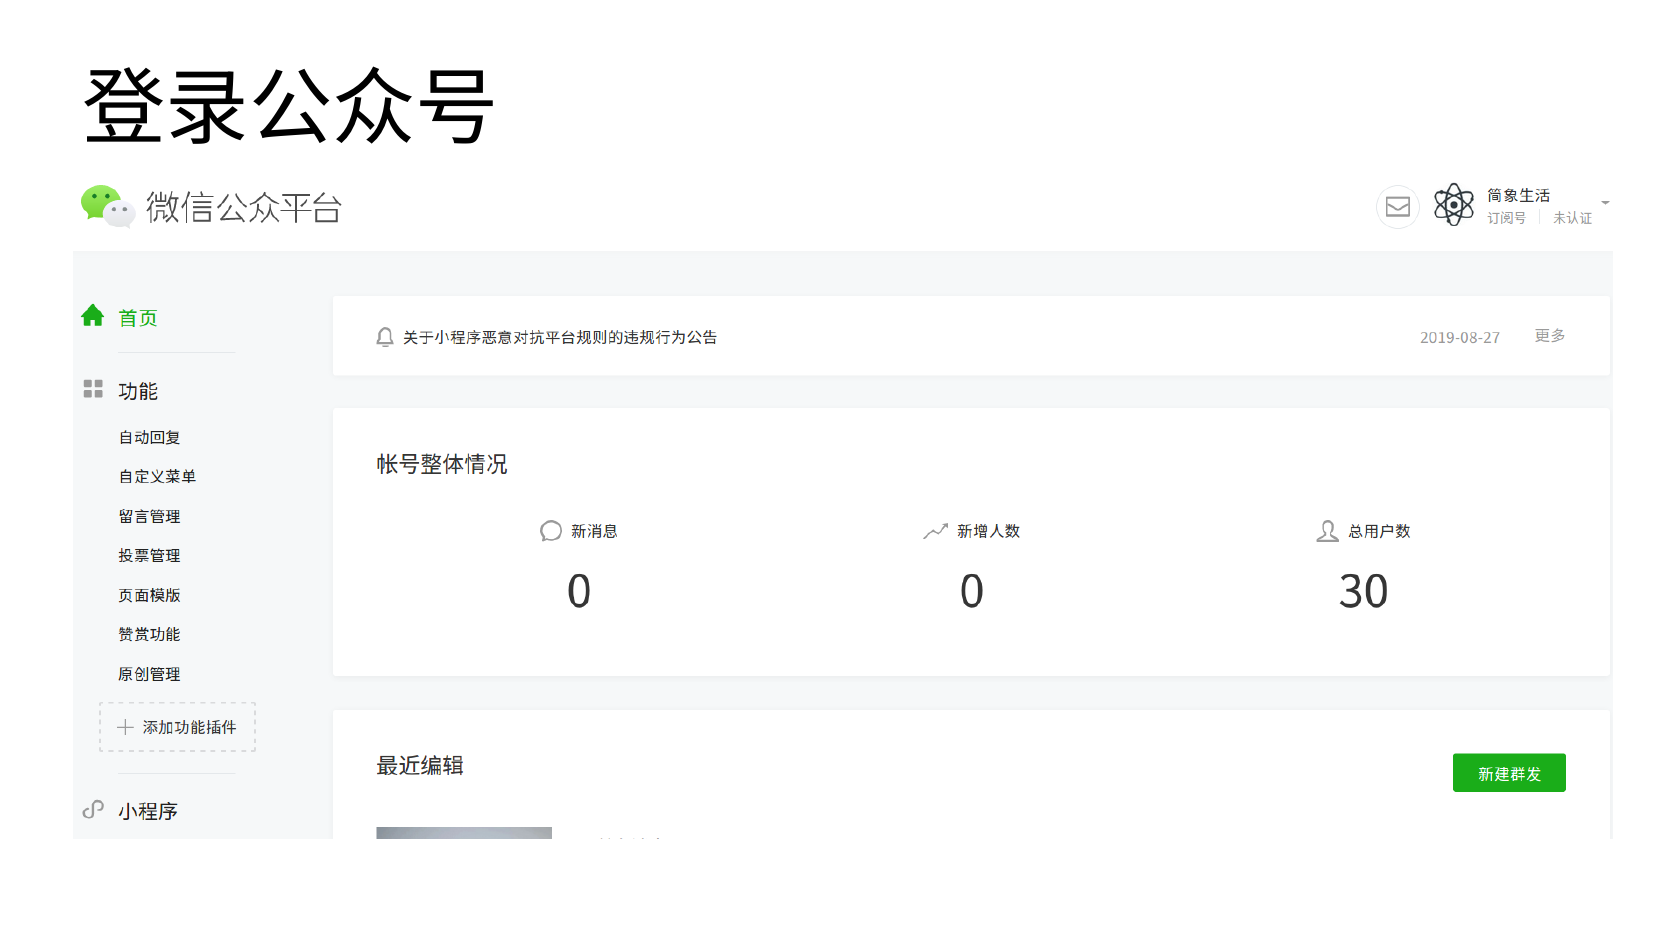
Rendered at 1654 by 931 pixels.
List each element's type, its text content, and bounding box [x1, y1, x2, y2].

title 登录公众号 [82, 37, 1571, 166]
picture [73, 168, 1613, 839]
